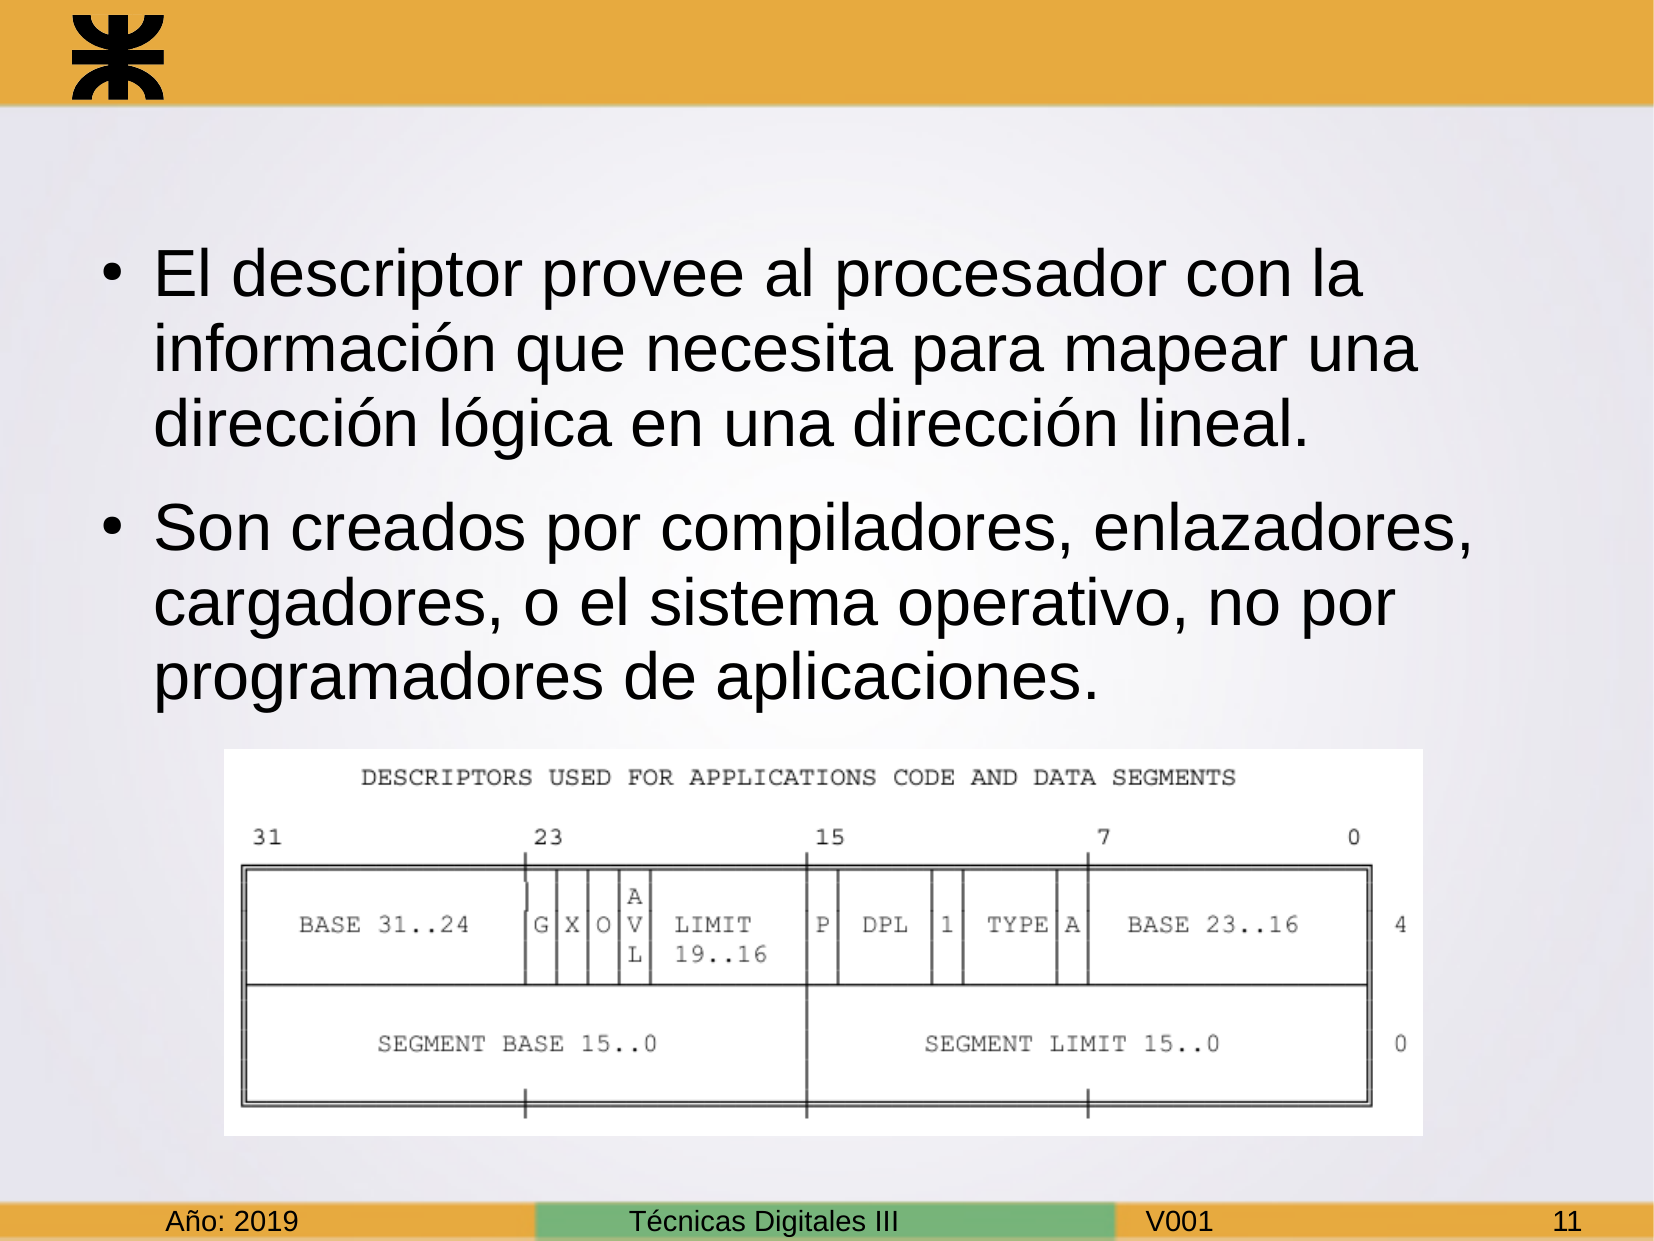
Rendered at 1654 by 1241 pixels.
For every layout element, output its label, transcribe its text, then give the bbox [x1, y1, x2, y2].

list El descriptor provee al procesador con la información que necesita para mapear una dirección lógica en una dirección lineal. Son creados por compiladores, enlazadores, cargadores, o el sistema operativo, no por programadores de aplicaciones. [82, 236, 1571, 956]
picture [0, 0, 1654, 1241]
